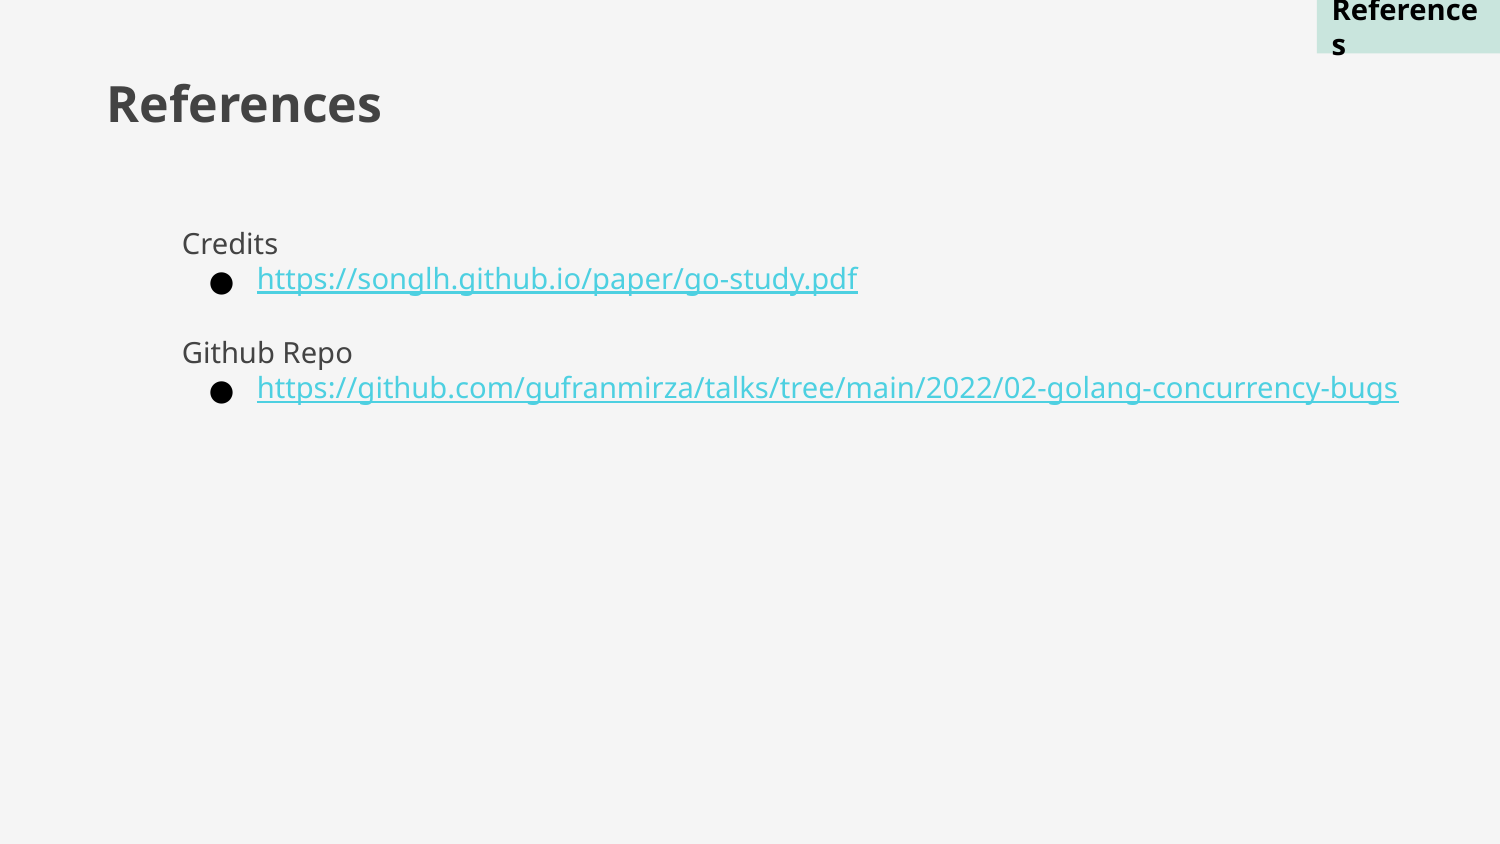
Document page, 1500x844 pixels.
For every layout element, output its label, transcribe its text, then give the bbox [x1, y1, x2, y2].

text_box References [91, 56, 1416, 147]
text_box References [1316, 0, 1500, 54]
text_box Credits https://songlh.github.io/paper/go-study.pdf Github Repo https://github.com/gufranmirza/talks/tree/main/2022/02-golang-concurrency-bugs [91, 210, 1416, 528]
